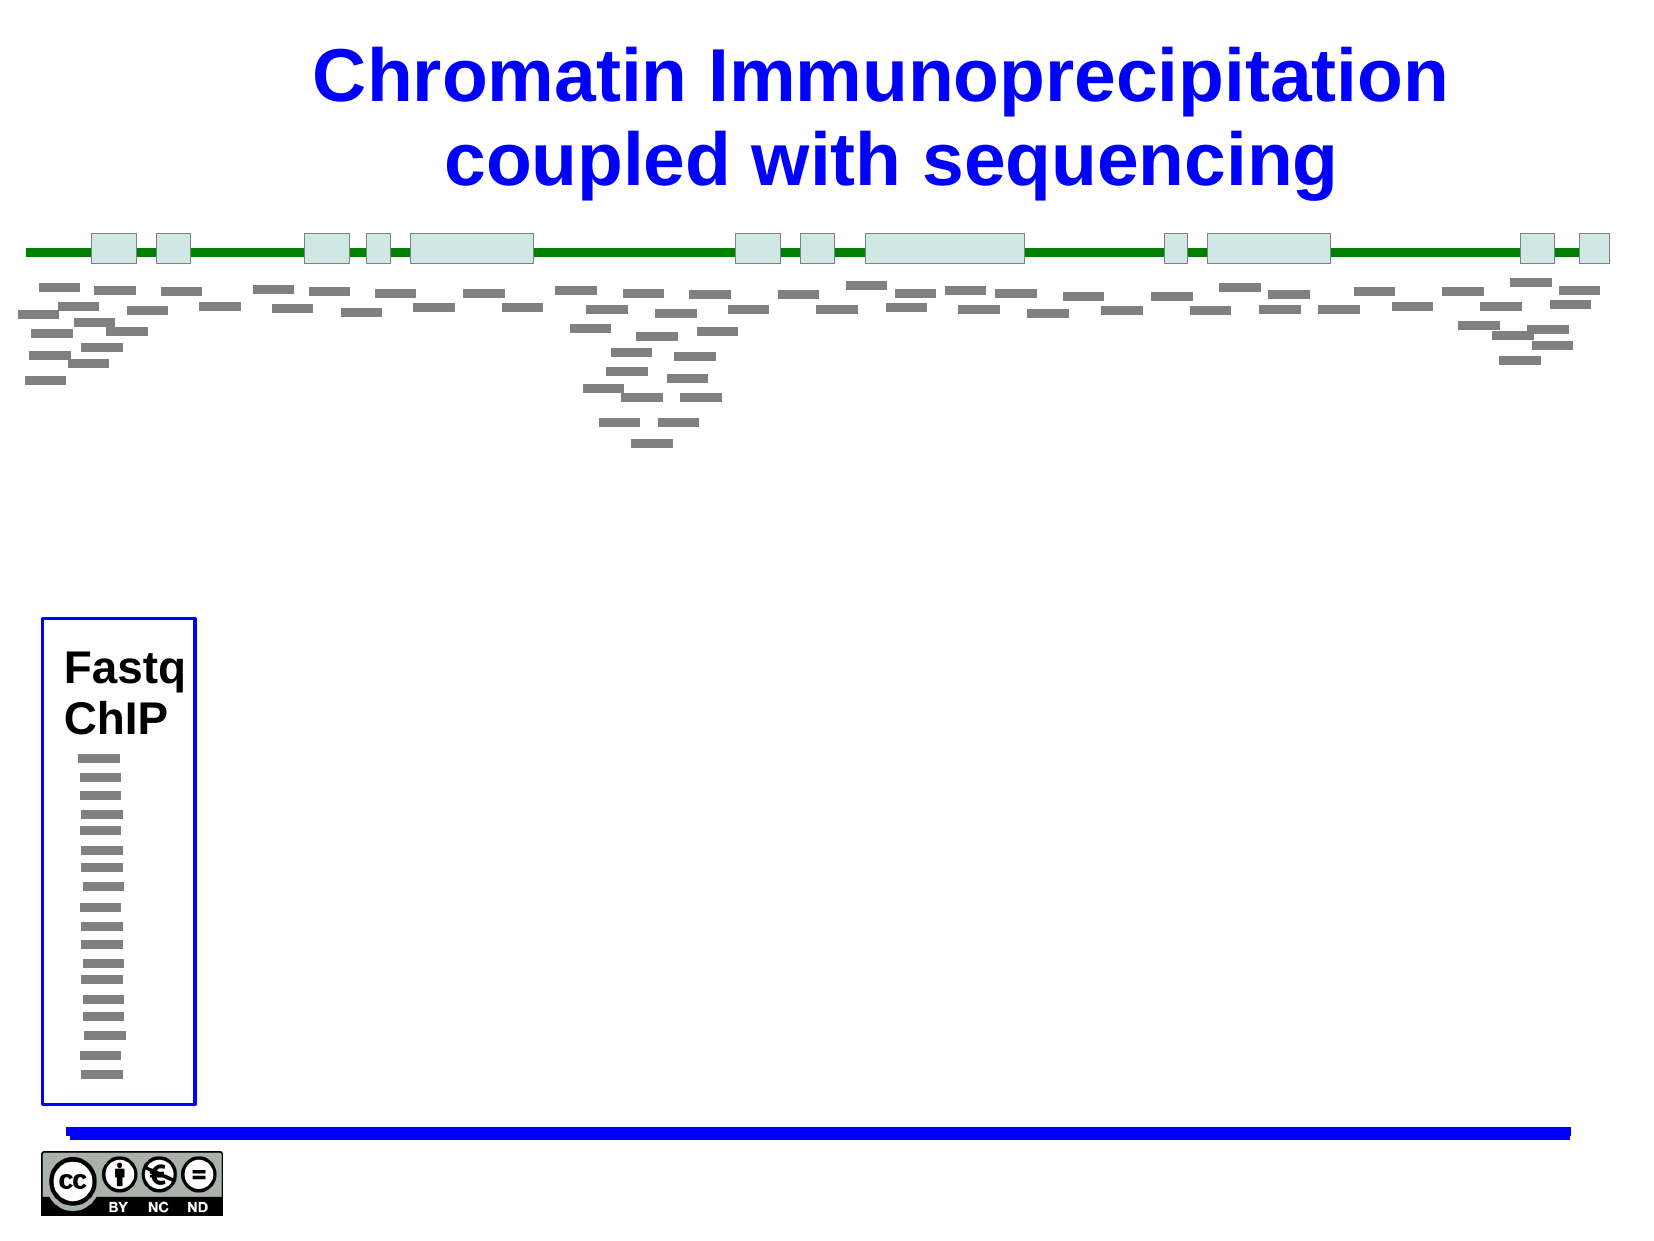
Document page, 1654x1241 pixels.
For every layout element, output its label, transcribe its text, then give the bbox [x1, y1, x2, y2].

text_box [1520, 233, 1555, 264]
text_box [304, 233, 350, 264]
picture [41, 1151, 223, 1216]
text_box Fastq ChIP [49, 634, 214, 752]
text_box [800, 233, 835, 264]
title Chromatin Immunoprecipitation coupled with sequencing [147, 13, 1636, 222]
text_box [865, 233, 1025, 264]
text_box [735, 233, 781, 264]
text_box [1207, 233, 1331, 264]
text_box [42, 618, 196, 1105]
text_box [91, 233, 137, 264]
text_box [366, 233, 391, 264]
text_box [1164, 233, 1188, 264]
text_box [410, 233, 534, 264]
text_box [1579, 233, 1610, 264]
text_box [156, 233, 191, 264]
